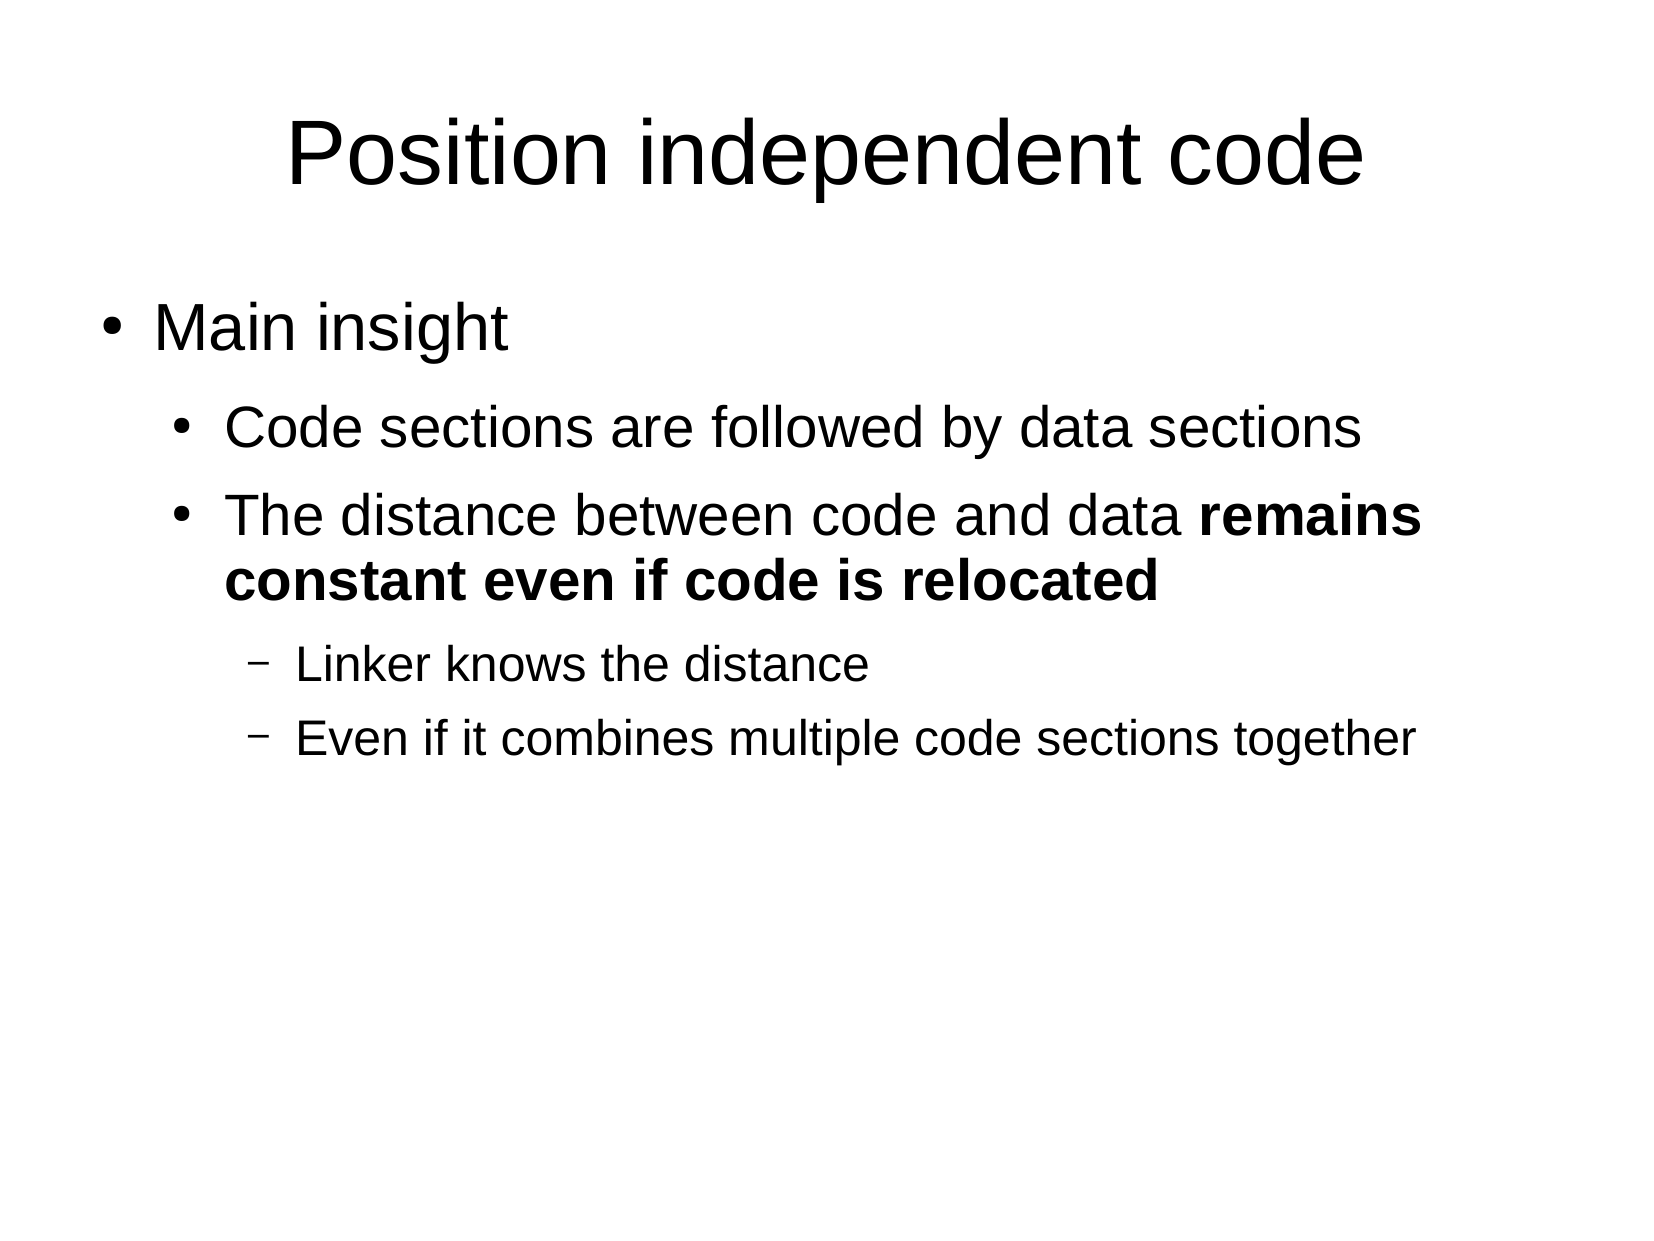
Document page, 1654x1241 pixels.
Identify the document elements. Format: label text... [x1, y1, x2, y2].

title Position independent code [82, 49, 1571, 257]
list Main insight Code sections are followed by data sections The distance between code and data remains constant even if code is relocated Linker knows the distance Even if it combines multiple code sections together [82, 290, 1571, 1010]
